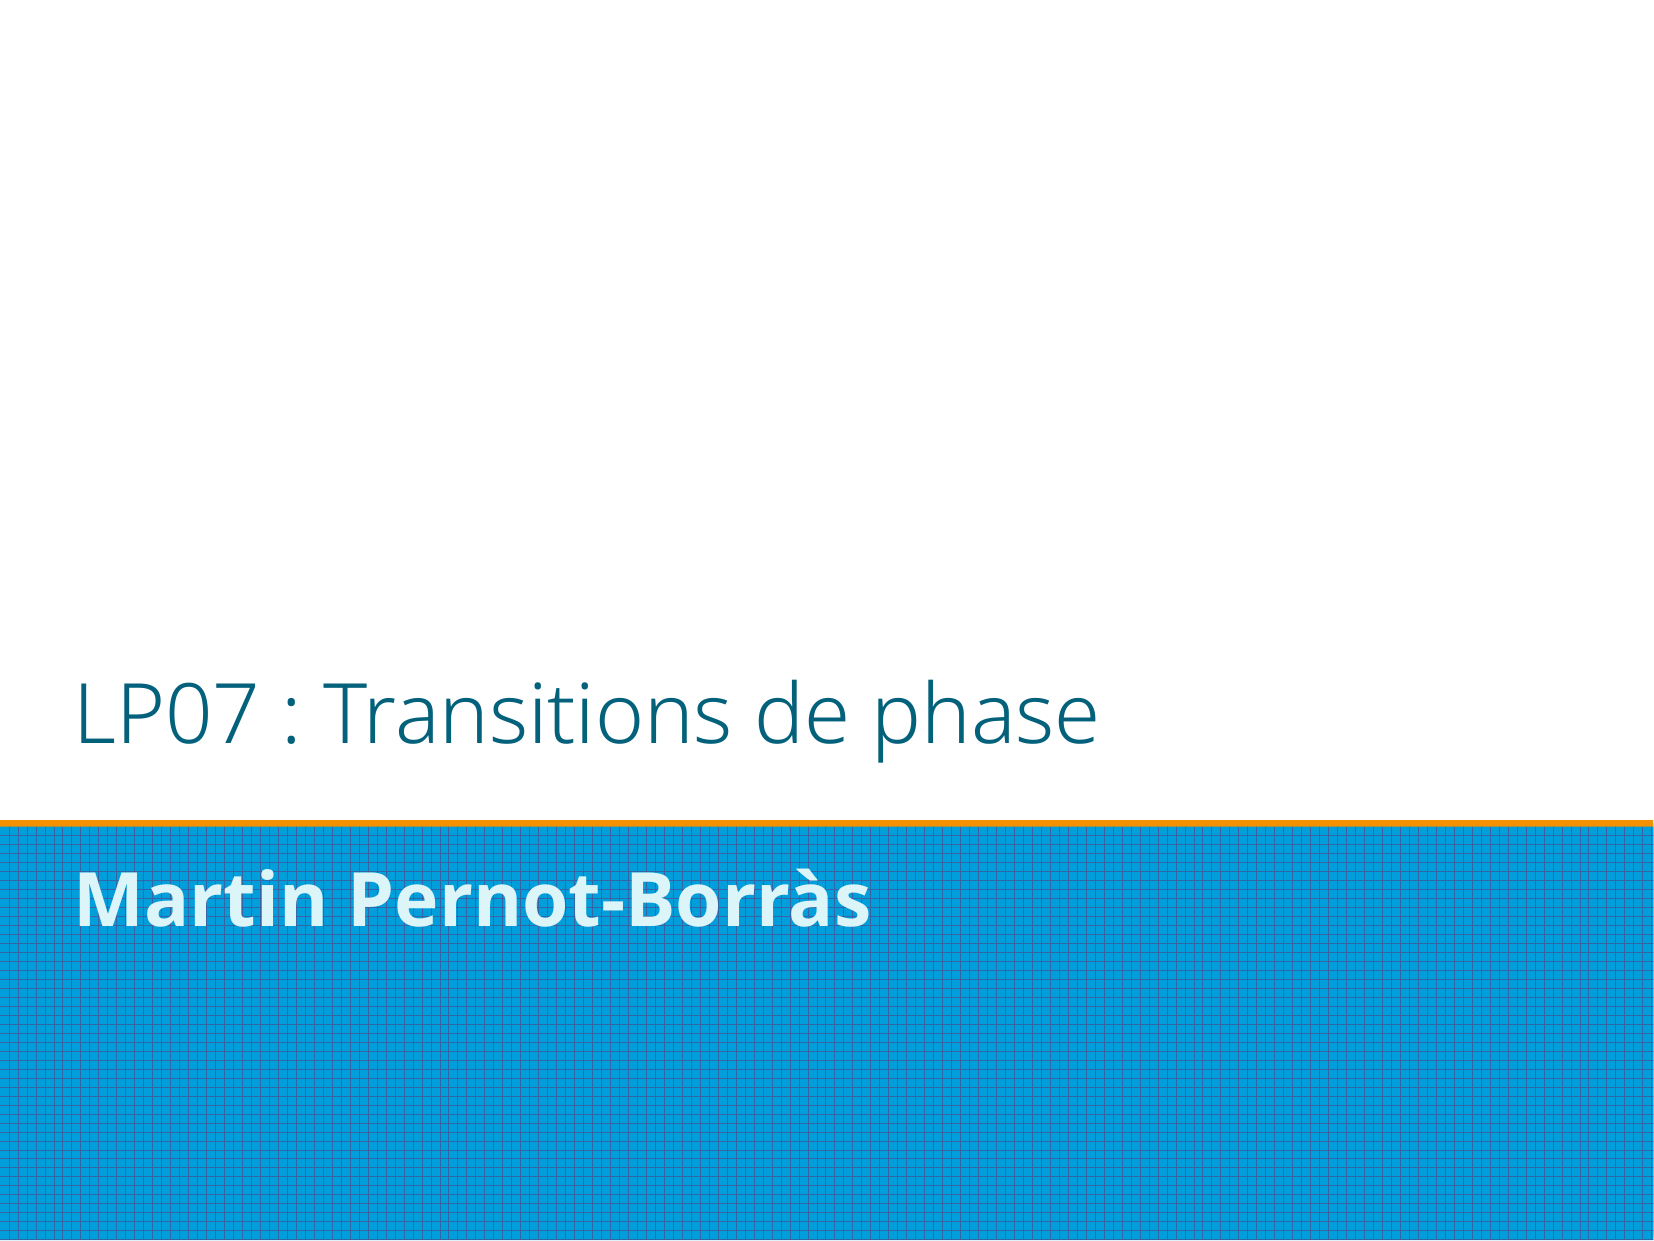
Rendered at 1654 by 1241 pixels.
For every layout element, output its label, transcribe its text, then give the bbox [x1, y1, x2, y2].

title LP07 : Transitions de phase [73, 59, 1551, 768]
subtitle Martin Pernot-Borràs [73, 846, 1551, 1103]
